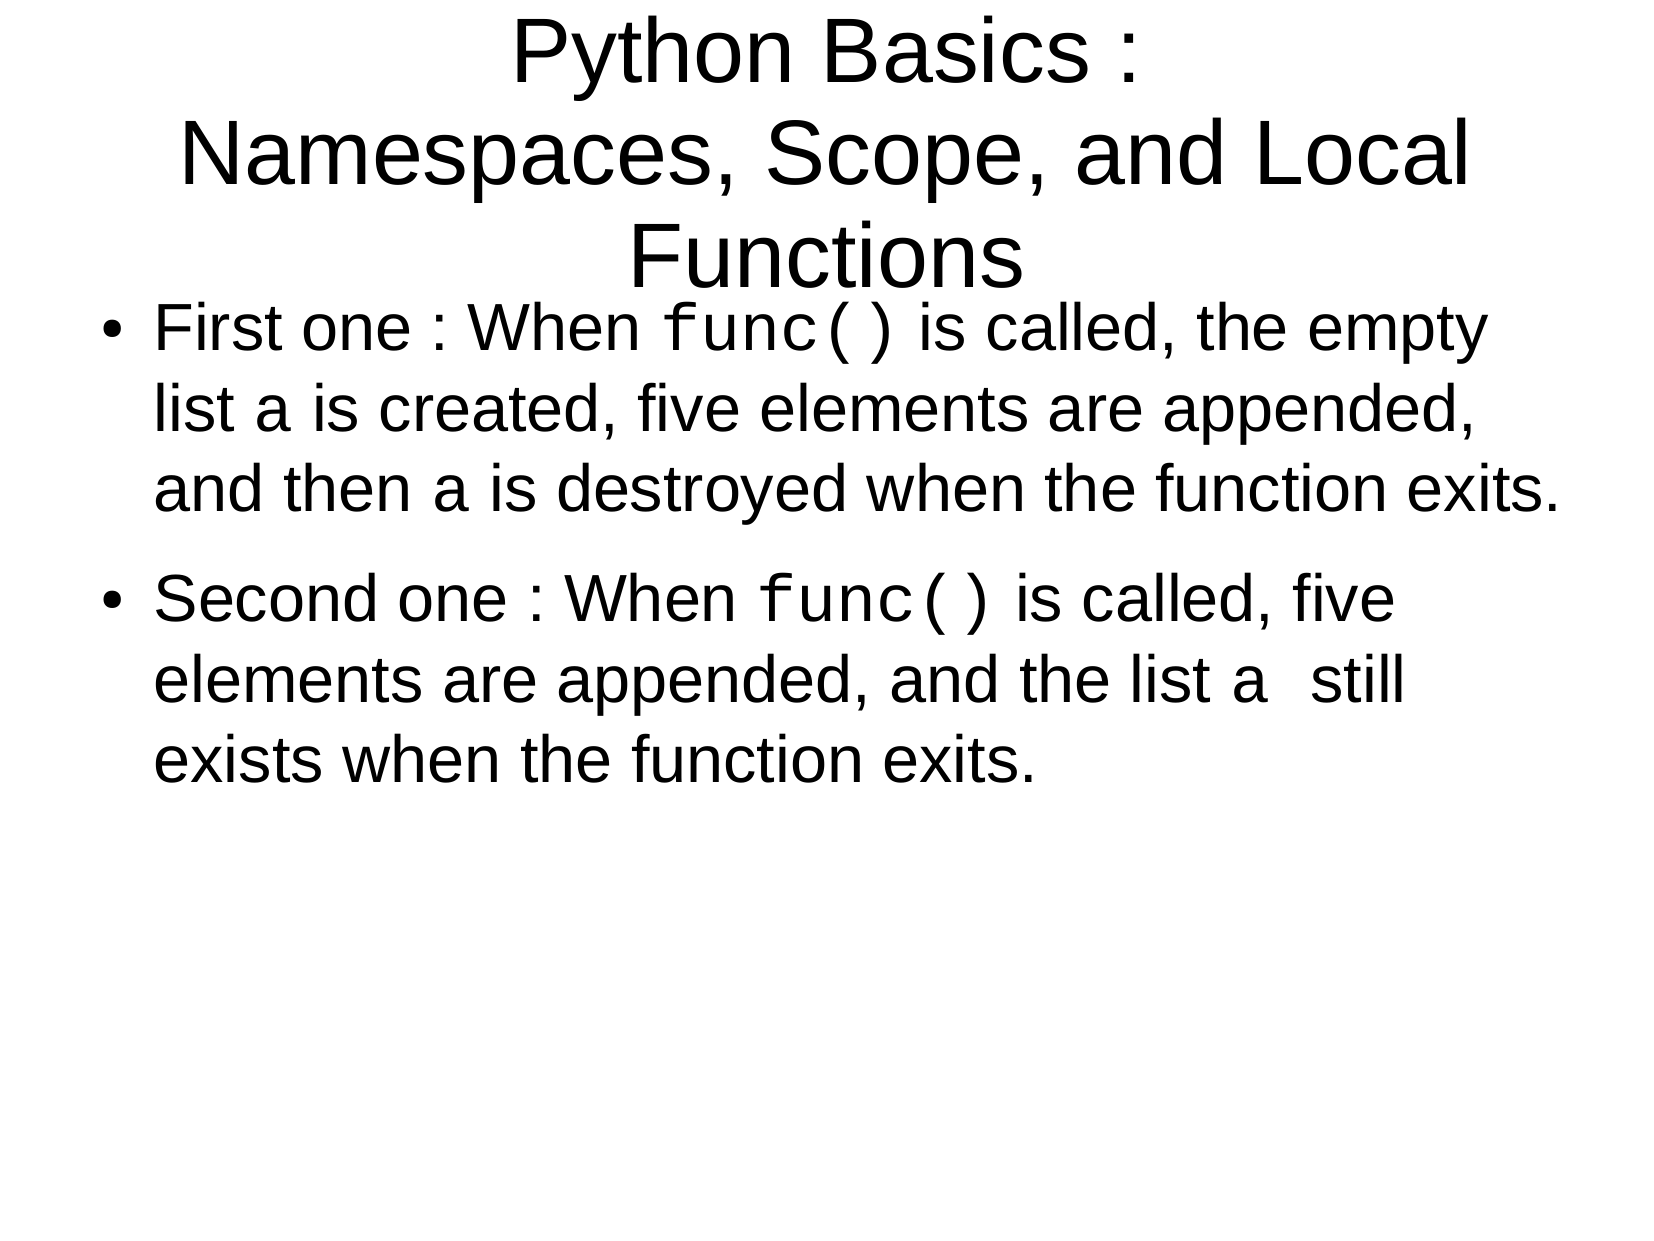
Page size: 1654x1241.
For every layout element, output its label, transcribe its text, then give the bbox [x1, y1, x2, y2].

title Python Basics : Namespaces, Scope, and Local Functions [82, 0, 1571, 290]
list First one : When func() is called, the empty list a is created, five elements are appended, and then a is destroyed when the function exits. Second one : When func() is called, five elements are appended, and the list a still exists when the function exits. [82, 290, 1571, 1010]
